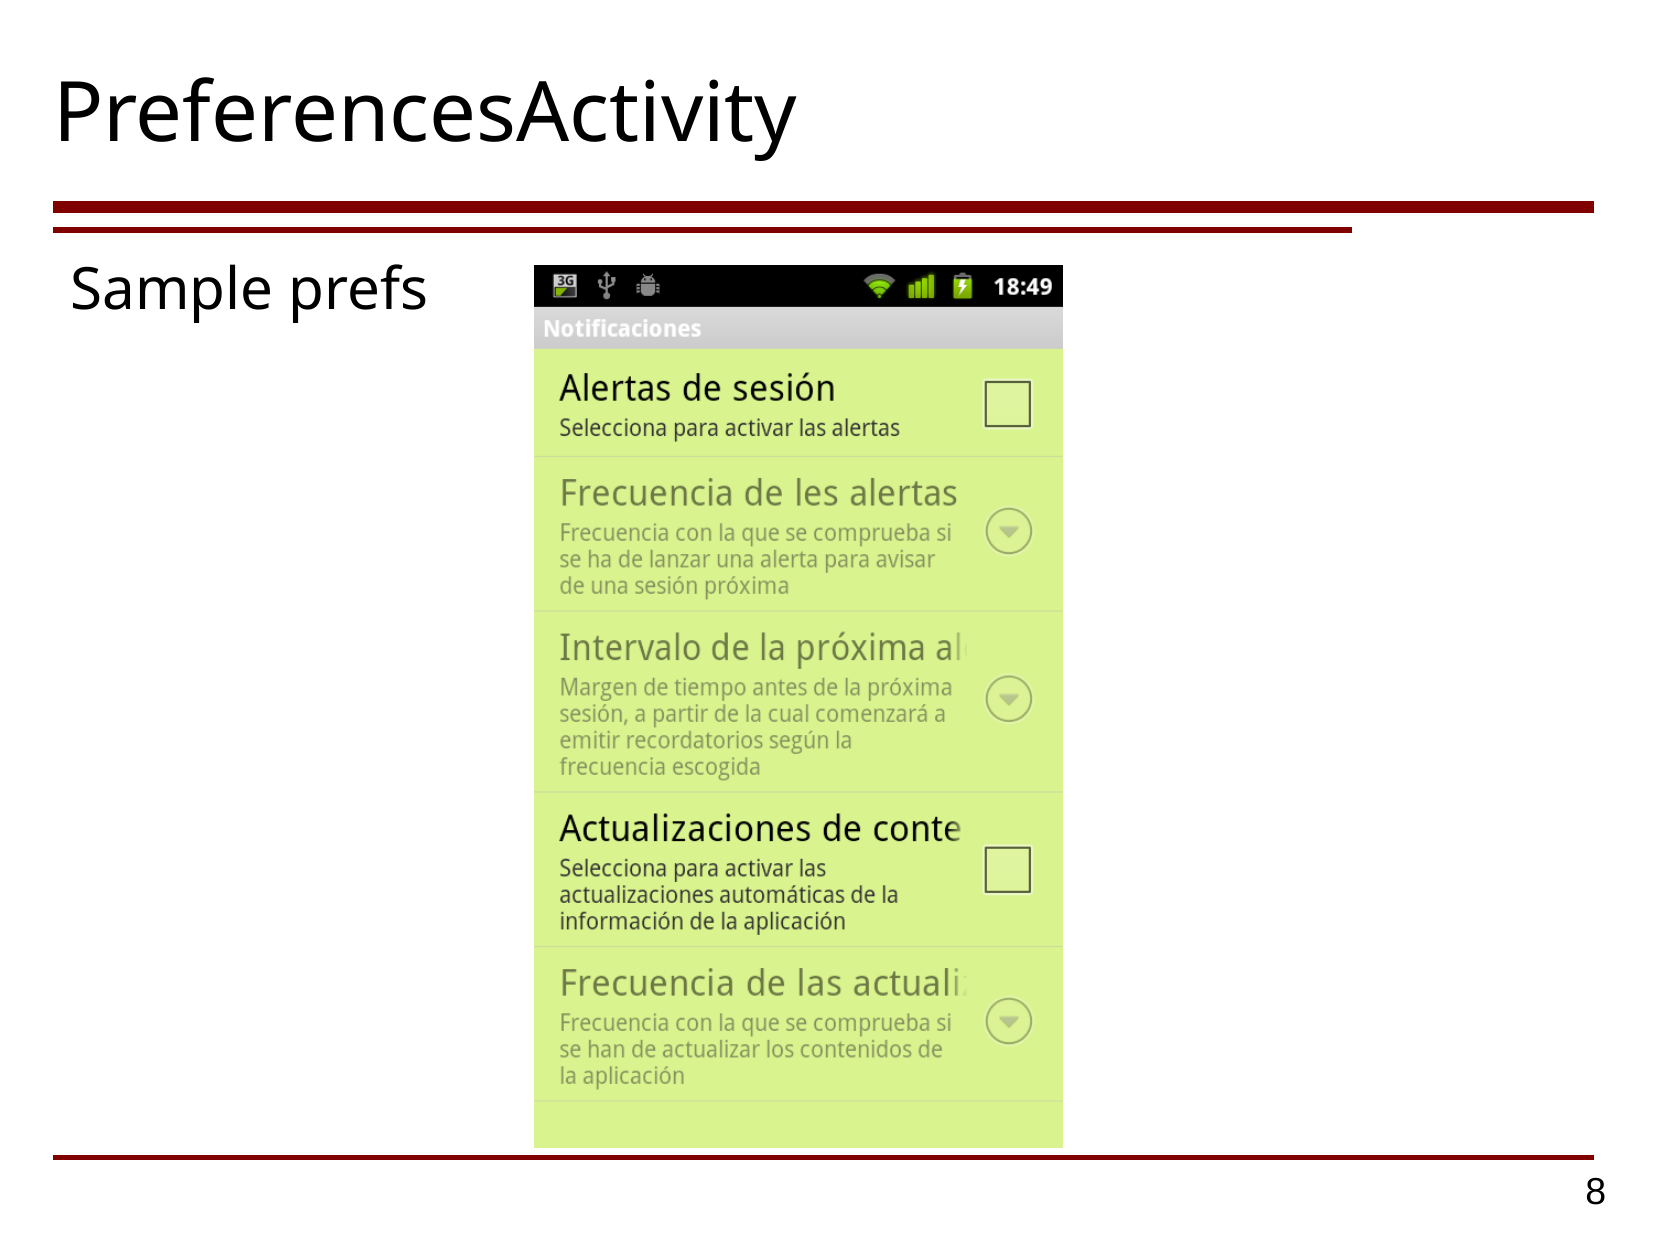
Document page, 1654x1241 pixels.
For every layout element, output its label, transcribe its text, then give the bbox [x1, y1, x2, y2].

subtitle PreferencesActivity [53, 48, 1542, 172]
text_box <número> [35, 1163, 1654, 1221]
text_box Sample prefs [55, 240, 1405, 1152]
picture [534, 265, 1063, 1148]
